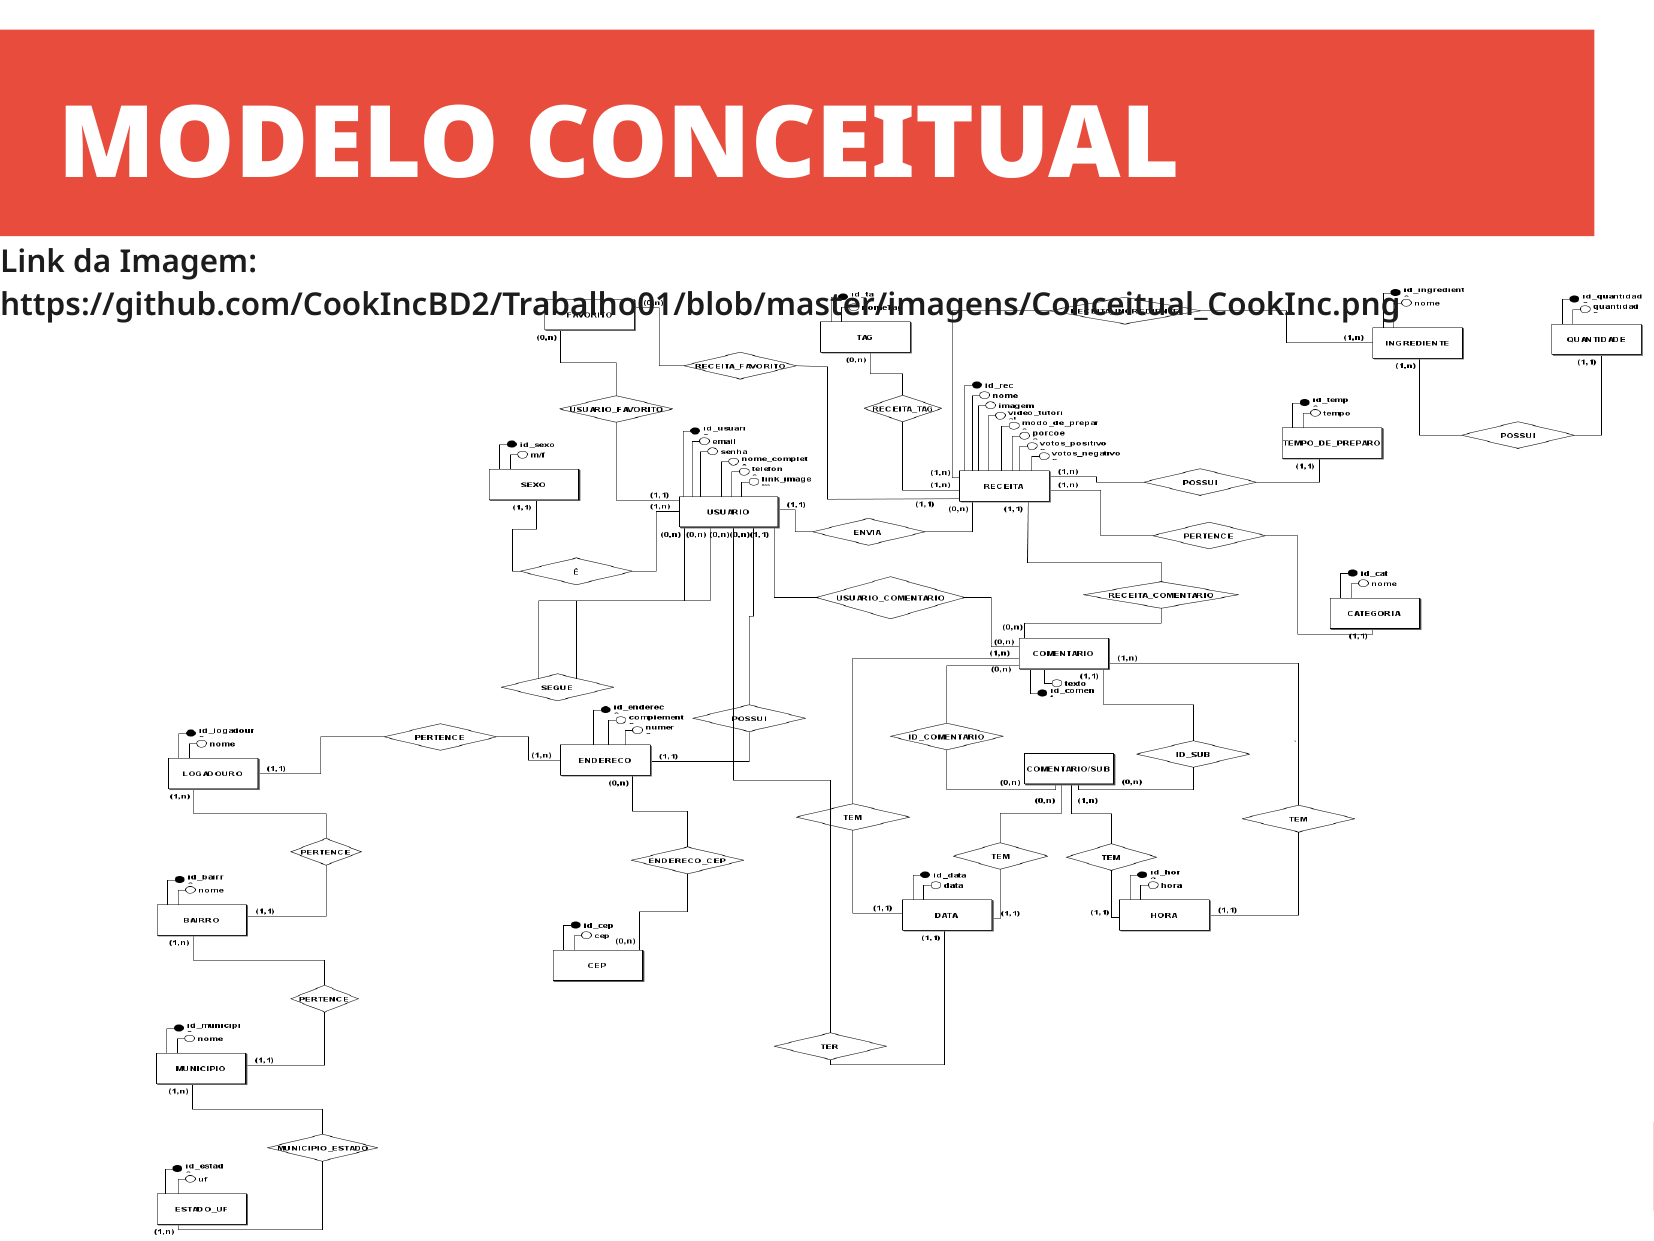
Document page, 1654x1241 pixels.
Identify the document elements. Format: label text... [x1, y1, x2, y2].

list Link da Imagem: https://github.com/CookIncBD2/Trabalho01/blob/master/imagens/Conceitual_CookInc.png [0, 238, 1654, 325]
picture [0, 325, 1654, 1238]
title MODELO CONCEITUAL [59, 59, 1595, 207]
